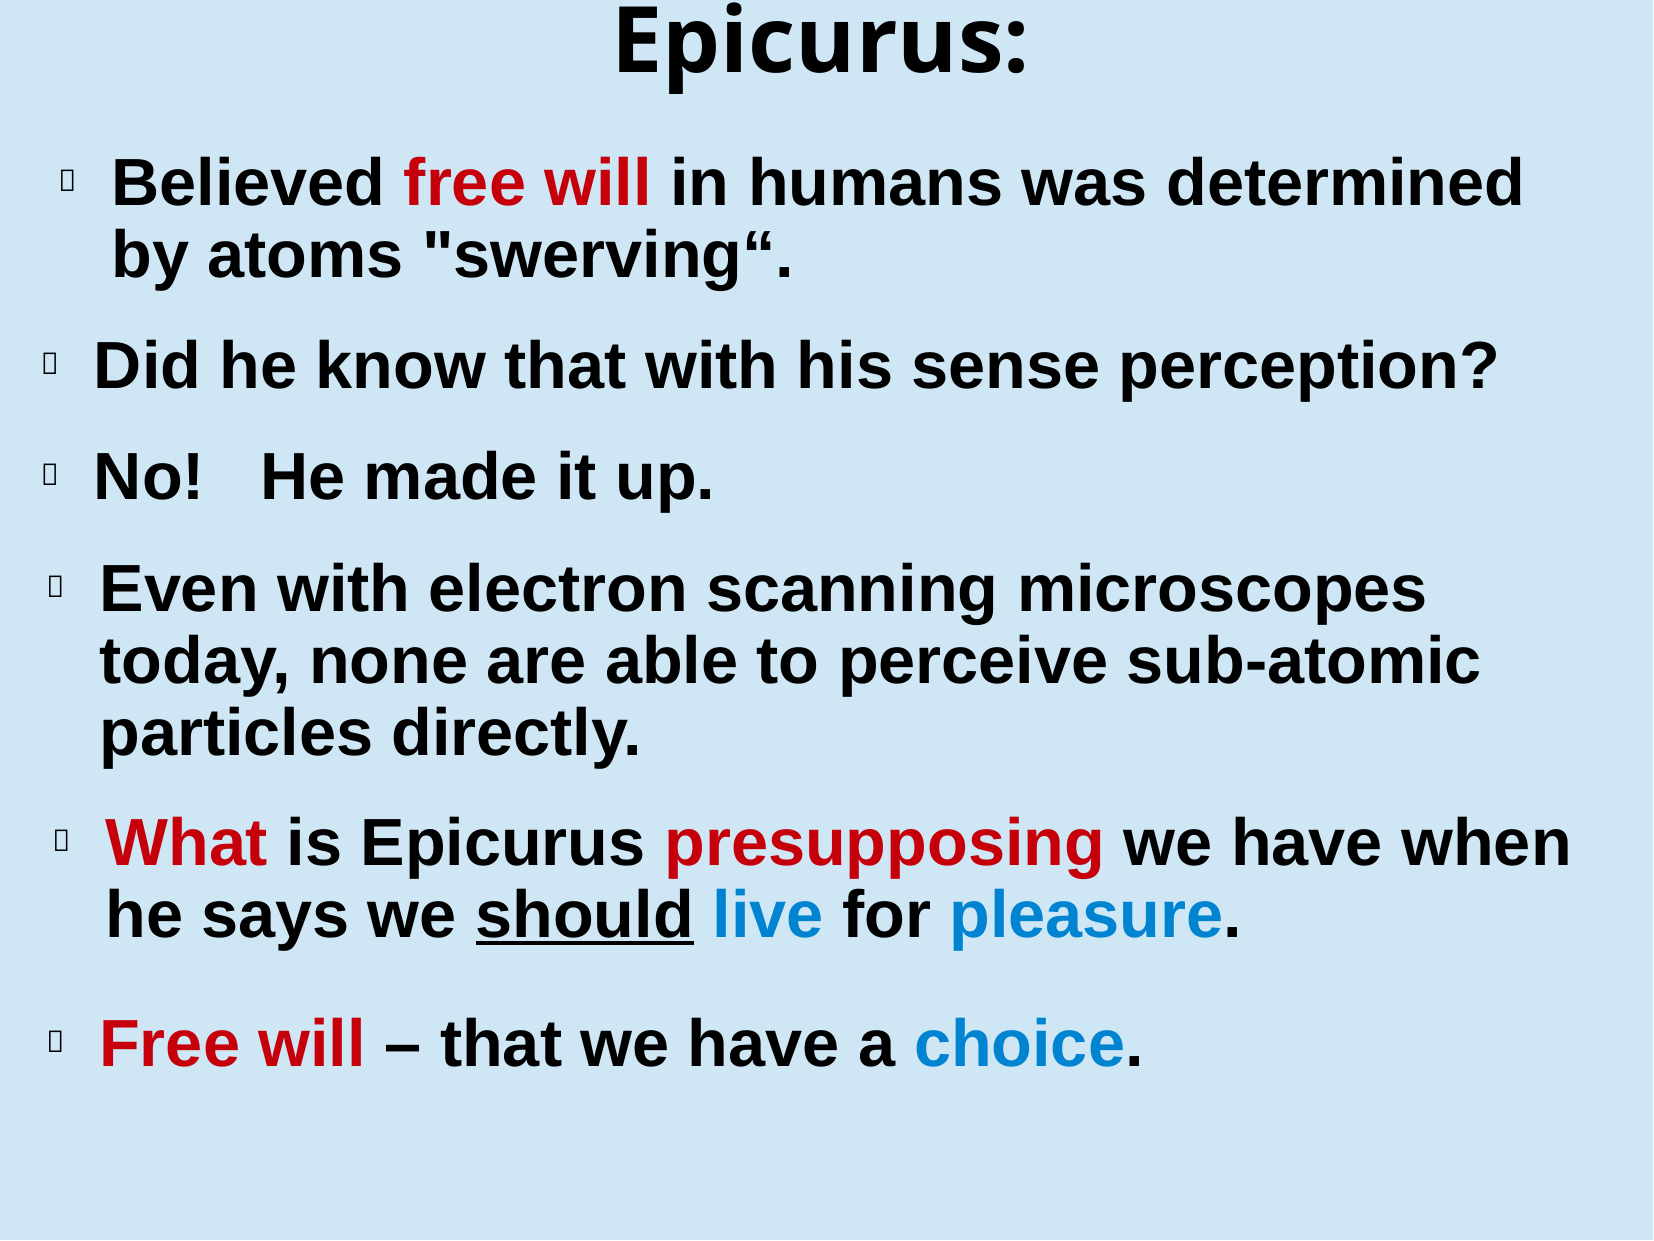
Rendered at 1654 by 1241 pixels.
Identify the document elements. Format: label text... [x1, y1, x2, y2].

list Did he know that with his sense perception? [23, 331, 1654, 411]
list What is Epicurus presupposing we have when he says we should live for pleasure. [34, 807, 1619, 978]
text_box Free will – that we have a choice. [28, 1008, 1565, 1092]
list No! He made it up. [23, 442, 1654, 523]
list Even with electron scanning microscopes today, none are able to perceive sub-atomic particles directly. [28, 553, 1613, 777]
title Epicurus: [76, 0, 1565, 117]
list Believed free will in humans was determined by atoms "swerving“. [40, 147, 1617, 300]
